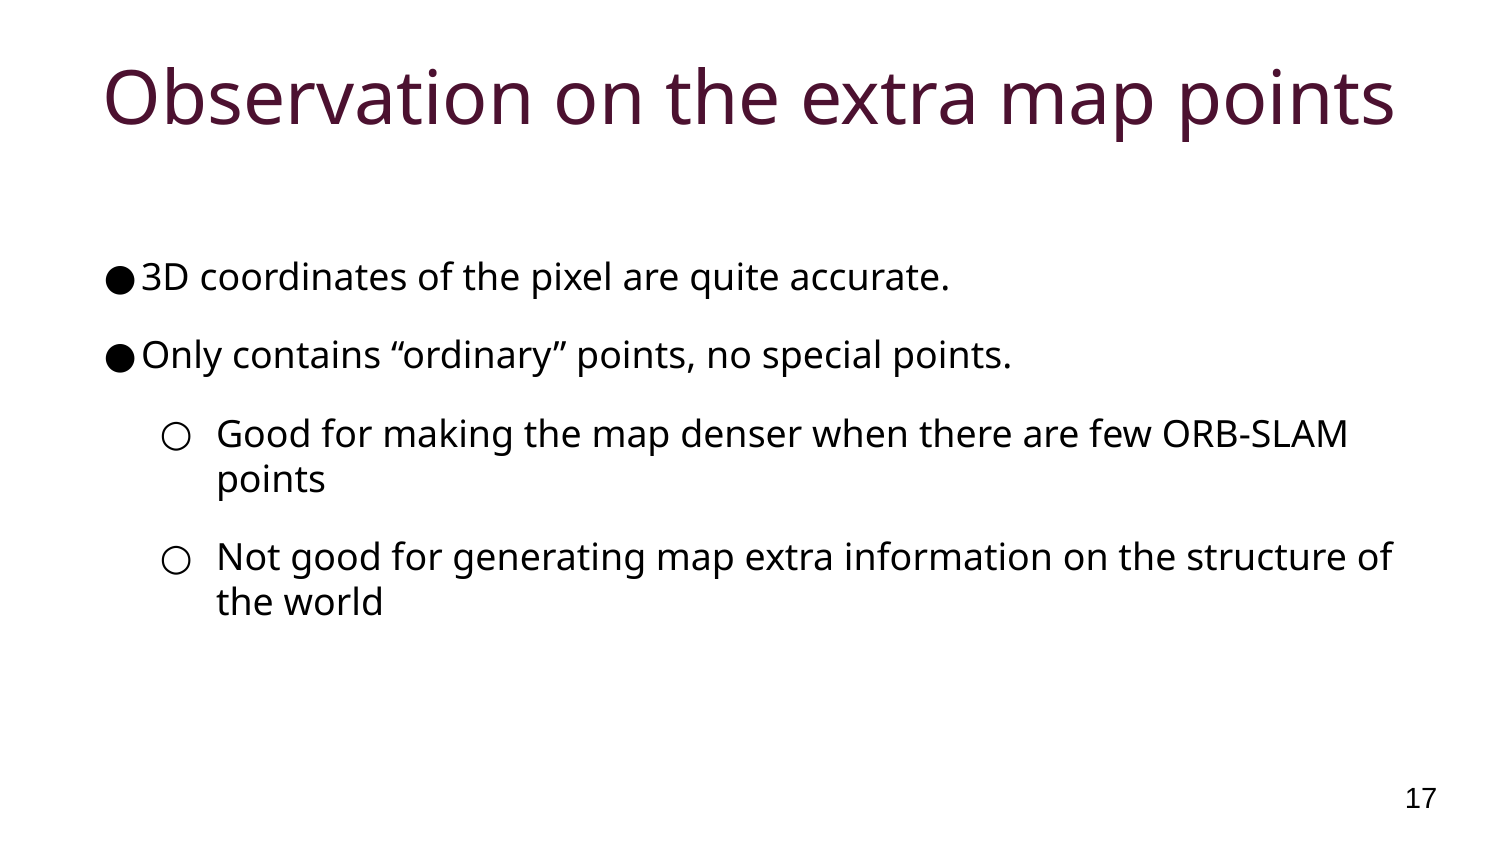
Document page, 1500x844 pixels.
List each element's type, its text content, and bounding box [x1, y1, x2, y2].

list 3D coordinates of the pixel are quite accurate. Only contains “ordinary” points, no special points. Good for making the map denser when there are few ORB-SLAM points Not good for generating map extra information on the structure of the world [51, 238, 1449, 792]
title Observation on the extra map points [51, 34, 1449, 137]
slide_number <number> [1389, 764, 1480, 830]
